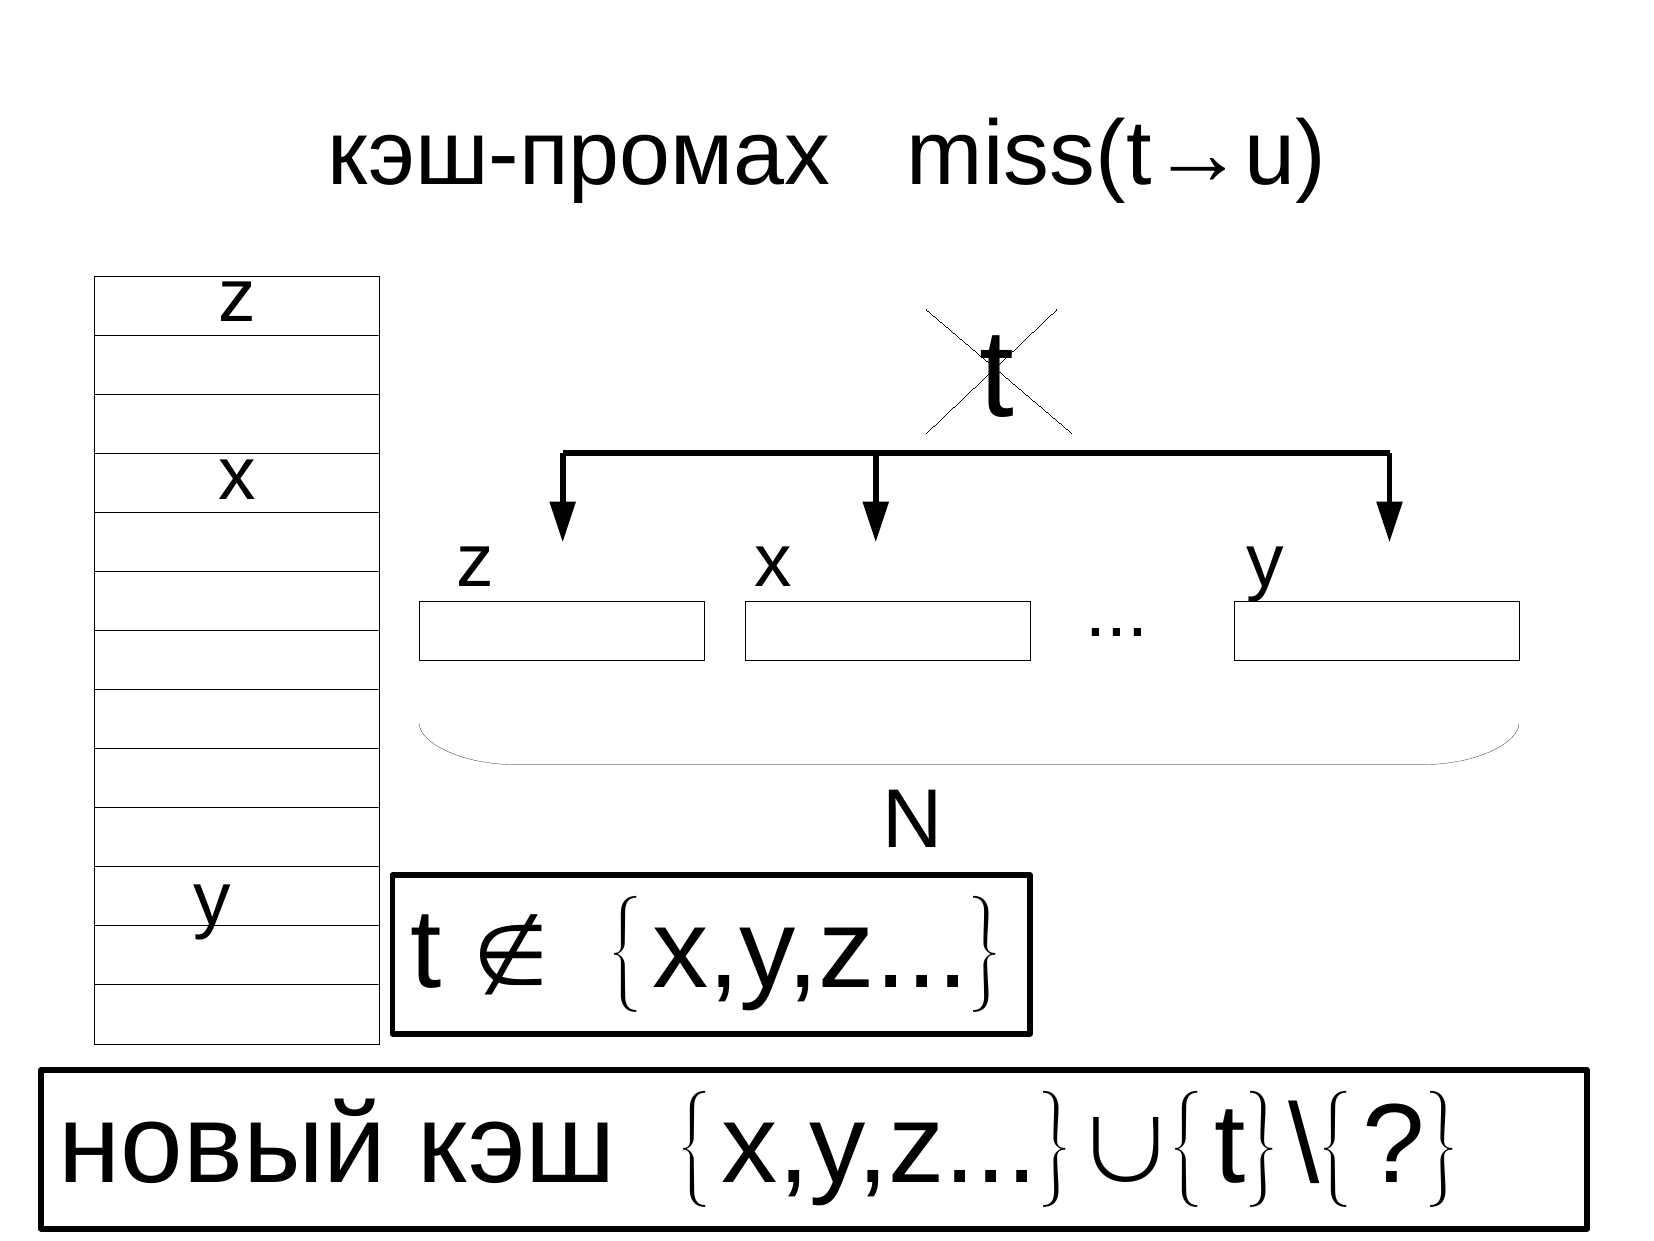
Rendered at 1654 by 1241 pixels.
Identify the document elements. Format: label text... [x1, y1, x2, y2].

text_box t  {x,y,z...} [392, 875, 1024, 1034]
title кэш-промах miss(t→u) [82, 49, 1571, 254]
text_box новый кэш {x,y,z...}{t}\{?} [41, 1070, 1588, 1229]
text_box t [965, 296, 1030, 451]
chart [82, 254, 1571, 1067]
